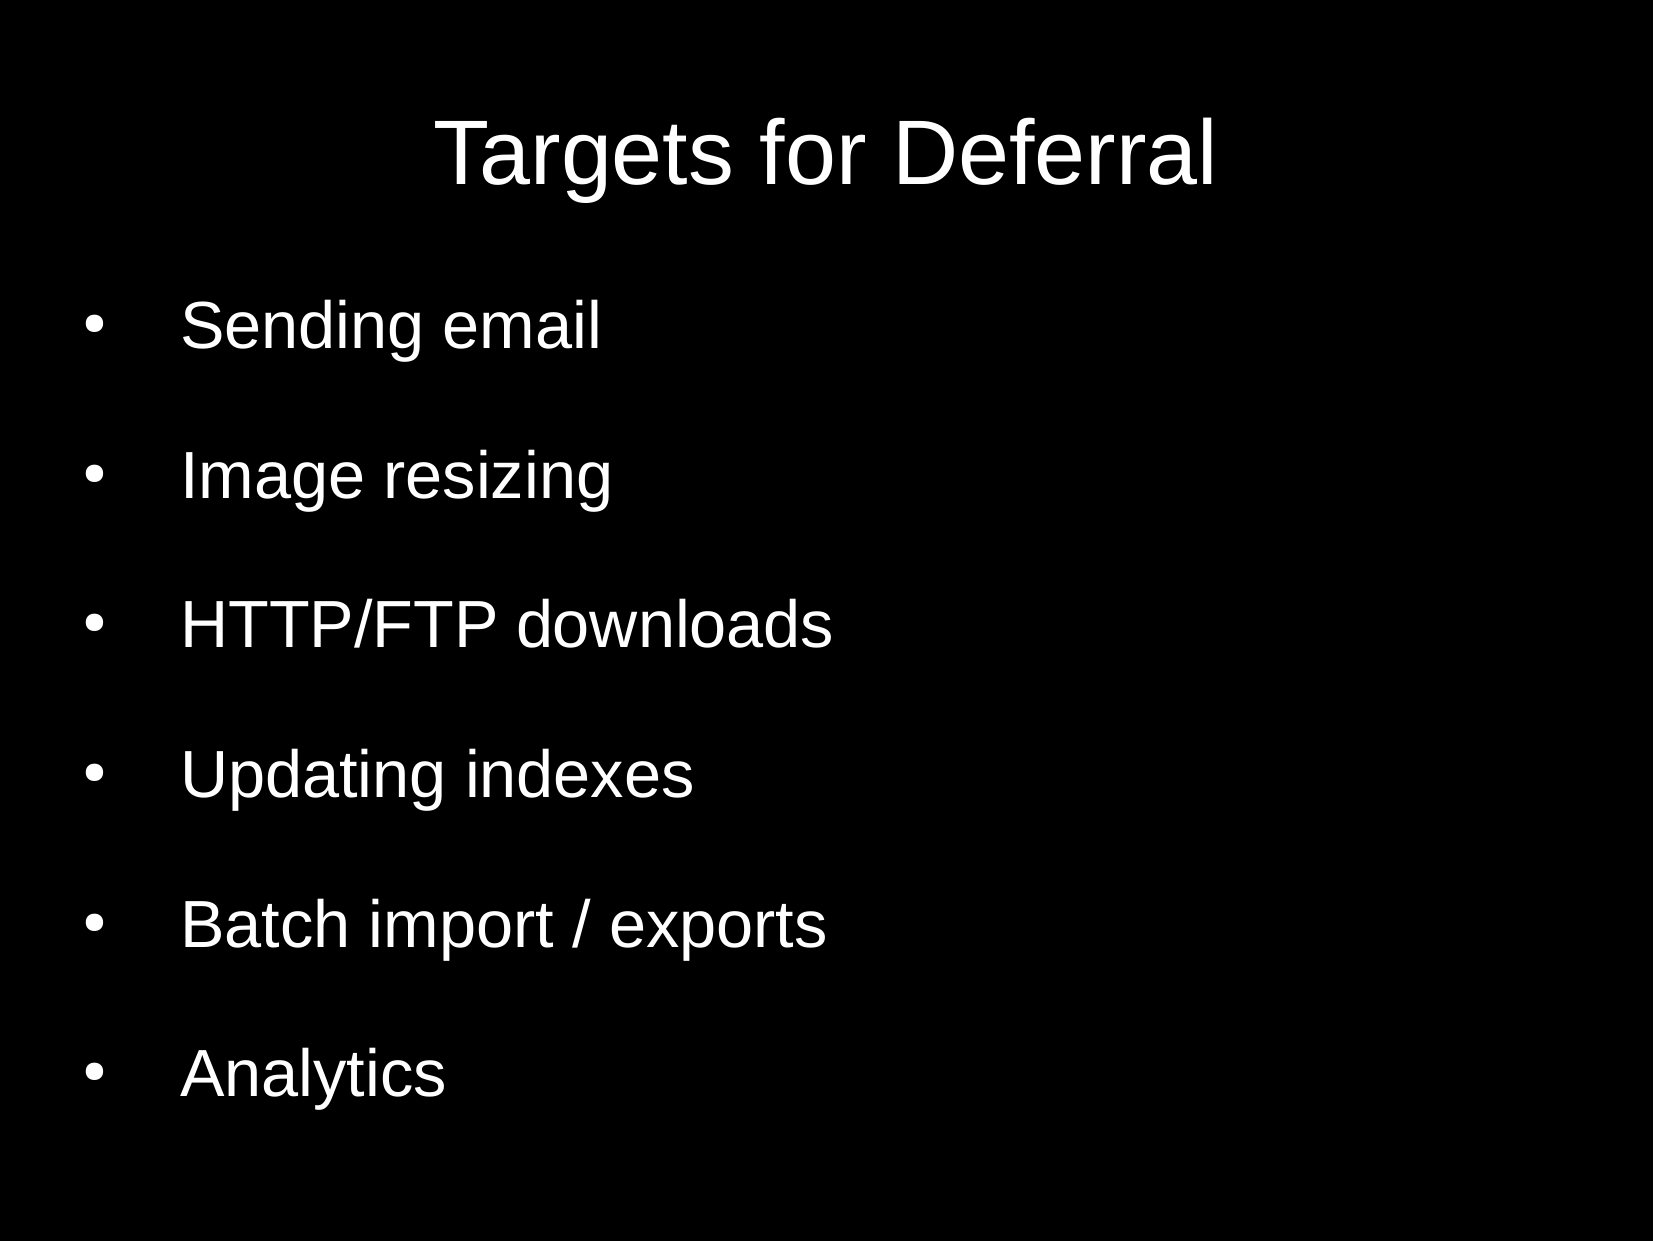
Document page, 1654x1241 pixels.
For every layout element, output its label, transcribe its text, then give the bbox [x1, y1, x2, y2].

subtitle Sending email Image resizing HTTP/FTP downloads Updating indexes Batch import / exports Analytics [82, 289, 1571, 1110]
title Targets for Deferral [82, 49, 1571, 257]
